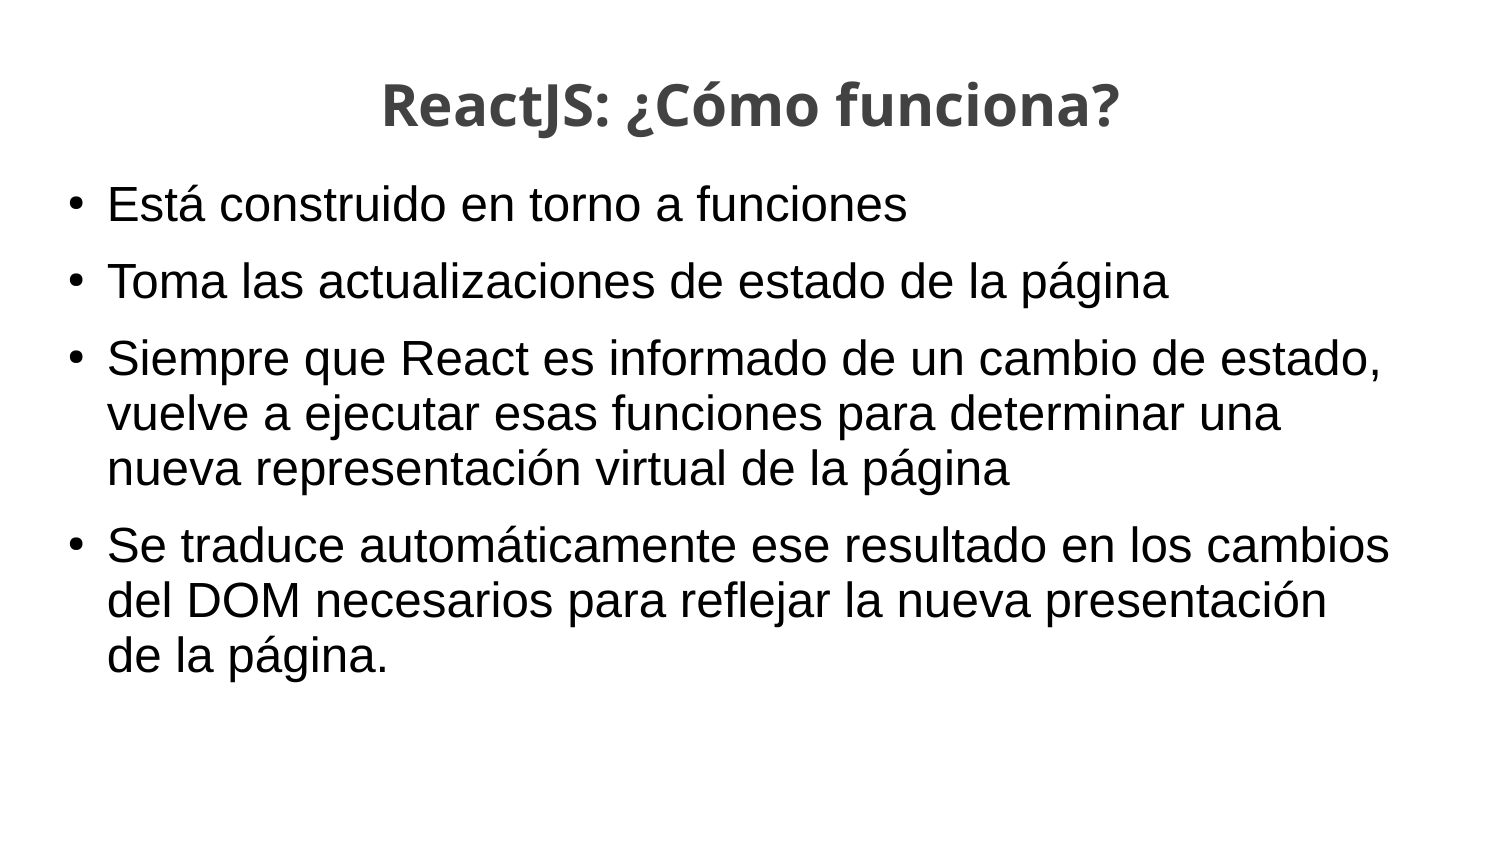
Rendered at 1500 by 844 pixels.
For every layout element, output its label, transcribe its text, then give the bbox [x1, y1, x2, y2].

title ReactJS: ¿Cómo funciona? [75, 33, 1425, 175]
list Está construido en torno a funciones Toma las actualizaciones de estado de la página Siempre que React es informado de un cambio de estado, vuelve a ejecutar esas funciones para determinar una nueva representación virtual de la página Se traduce automáticamente ese resultado en los cambios del DOM necesarios para reflejar la nueva presentación de la página. [54, 176, 1396, 687]
